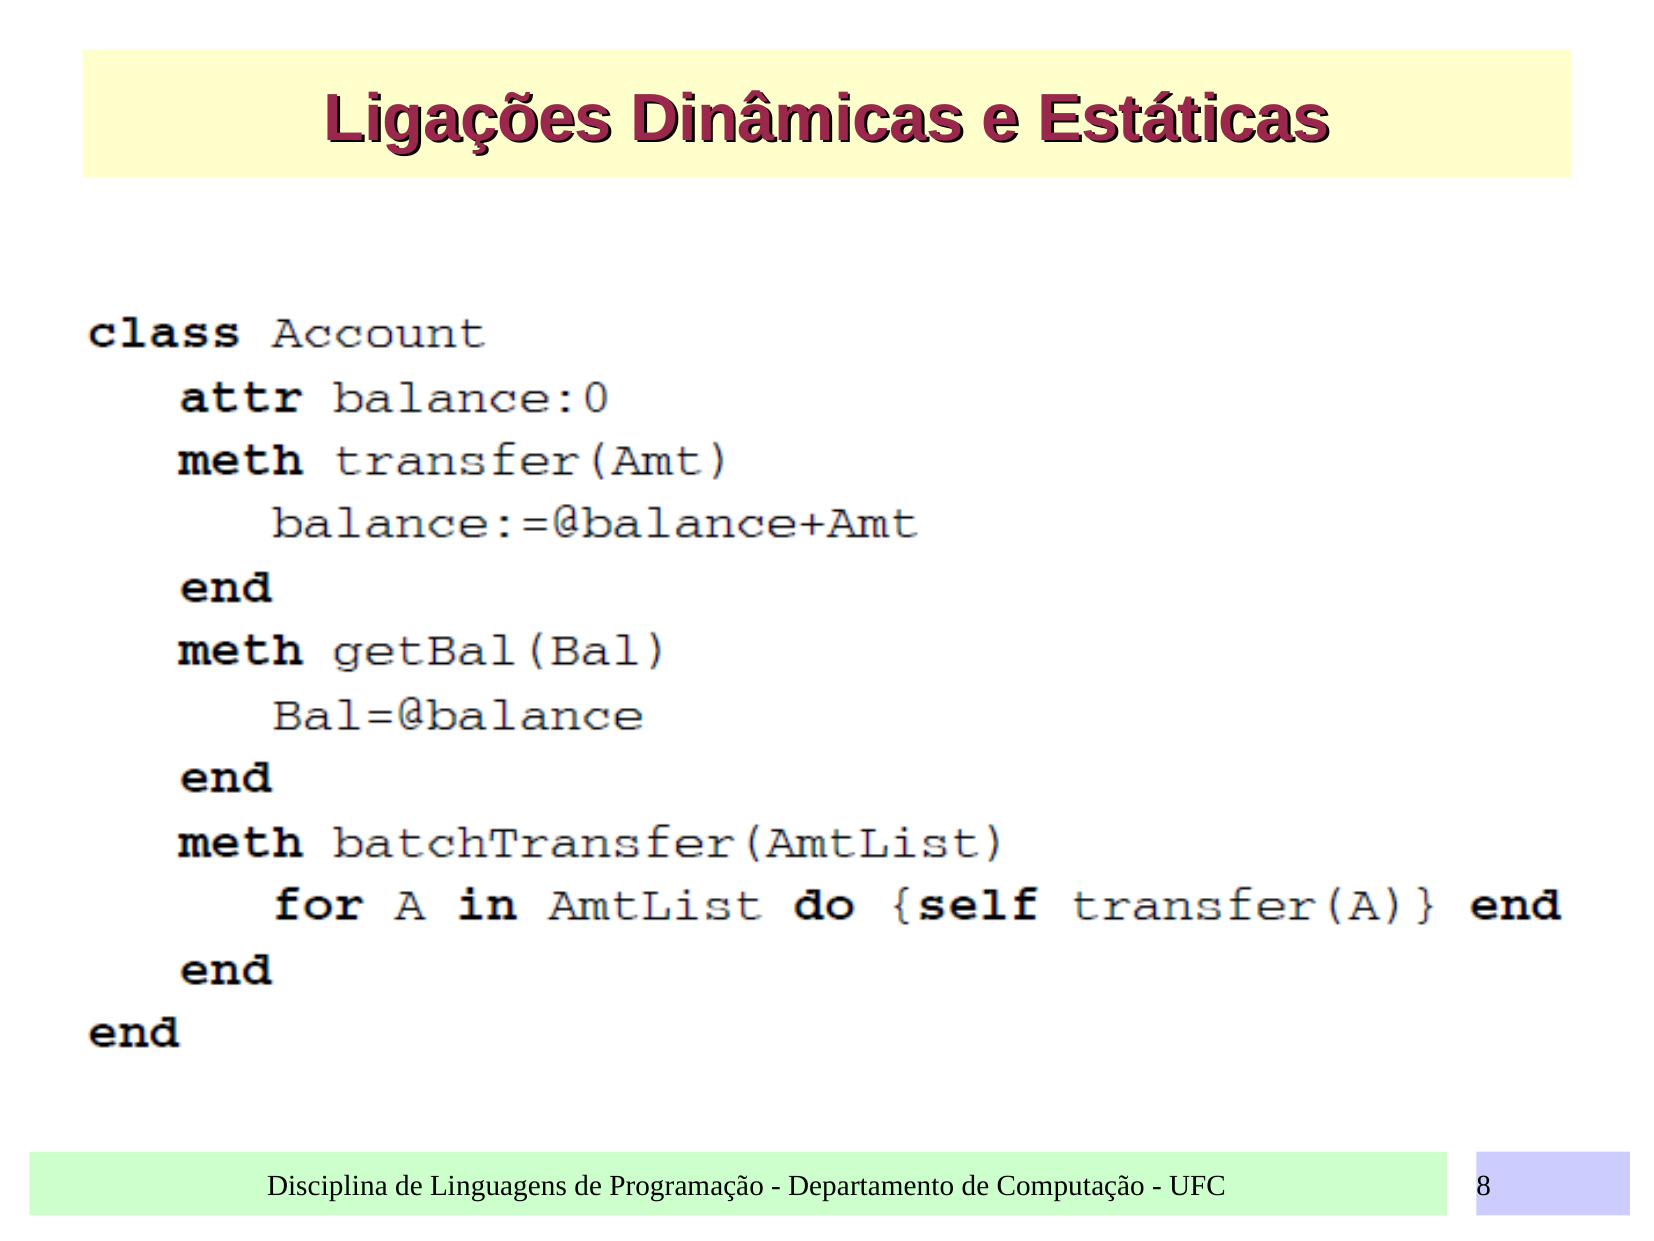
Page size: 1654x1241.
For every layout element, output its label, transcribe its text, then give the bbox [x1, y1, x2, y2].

text_box Disciplina de Linguagens de Programação - Departamento de Computação - UFC [29, 1151, 1447, 1216]
text_box <número> [1476, 1151, 1630, 1216]
picture [82, 313, 1571, 1050]
title Ligações Dinâmicas e Estáticas [82, 49, 1571, 178]
